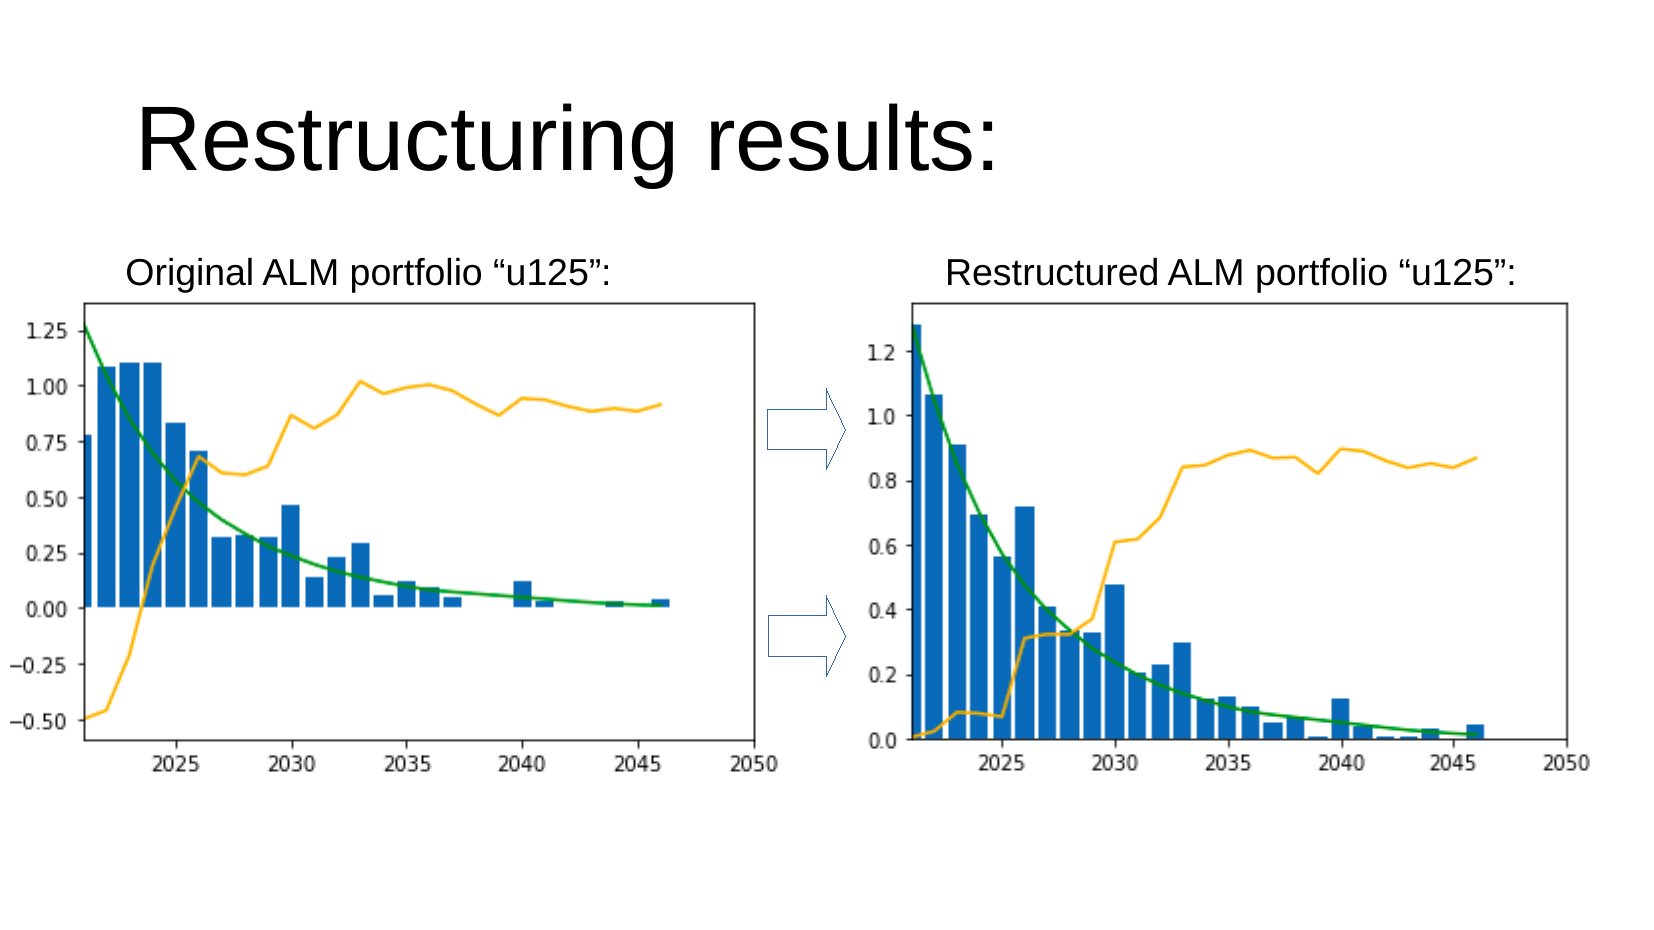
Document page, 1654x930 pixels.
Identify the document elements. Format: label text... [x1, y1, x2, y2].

picture [863, 299, 1592, 783]
text_box [768, 595, 846, 677]
text_box Restructured ALM portfolio “u125”: [930, 243, 1595, 343]
title Restructuring results: [0, 61, 1313, 217]
text_box Original ALM portfolio “u125”: [110, 243, 640, 343]
text_box [767, 388, 846, 470]
picture [10, 299, 792, 788]
